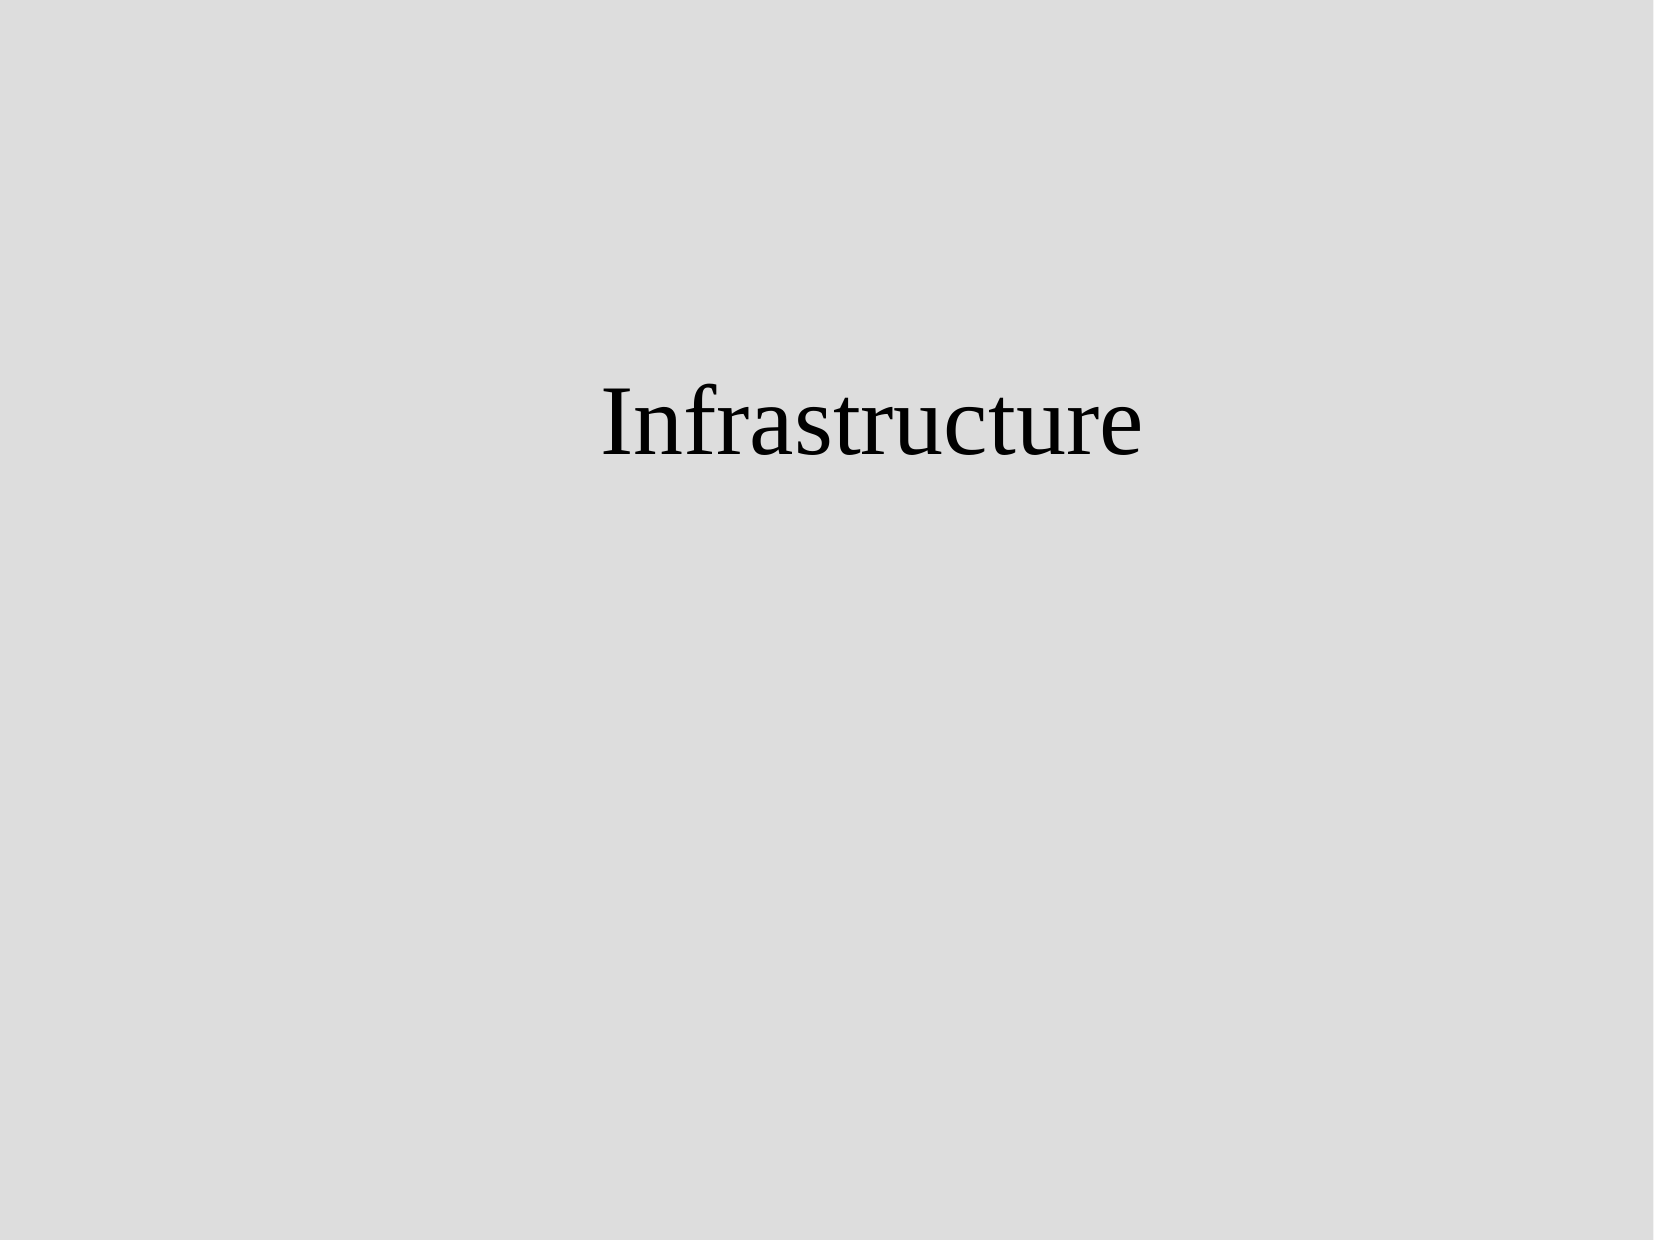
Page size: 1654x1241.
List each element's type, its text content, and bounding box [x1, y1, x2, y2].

text_box Infrastructure [271, 357, 1473, 484]
subtitle [82, 49, 1571, 1010]
